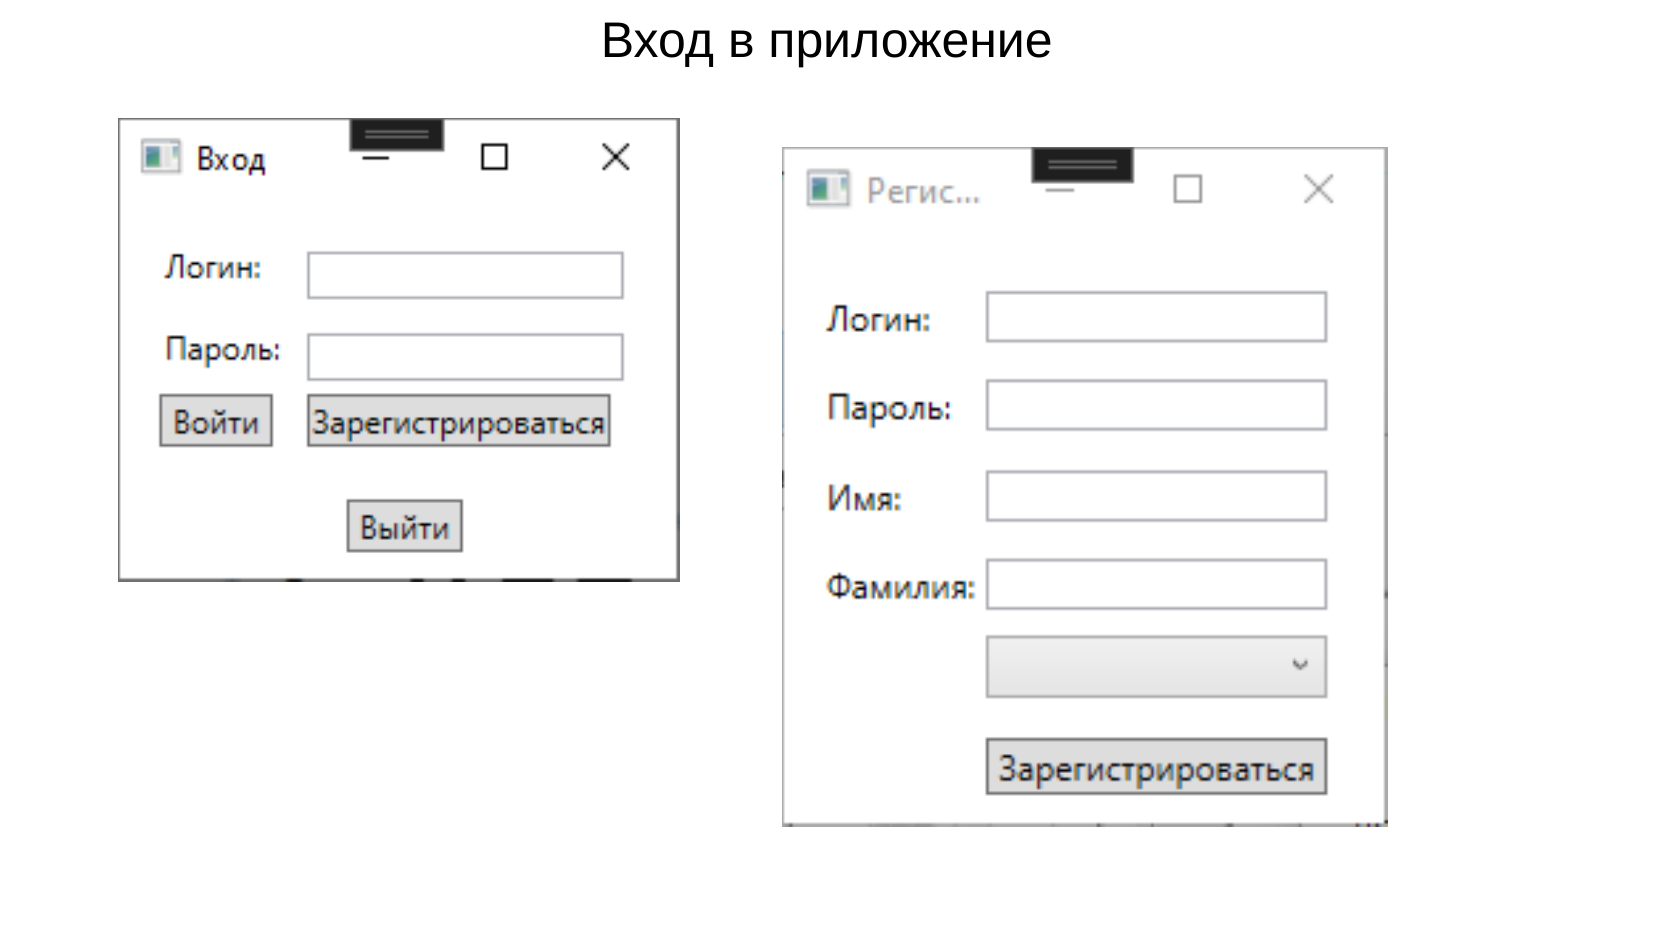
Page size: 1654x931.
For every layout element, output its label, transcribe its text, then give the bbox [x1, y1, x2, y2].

picture [118, 118, 680, 582]
picture [782, 147, 1388, 827]
title Вход в приложение [82, 0, 1571, 119]
